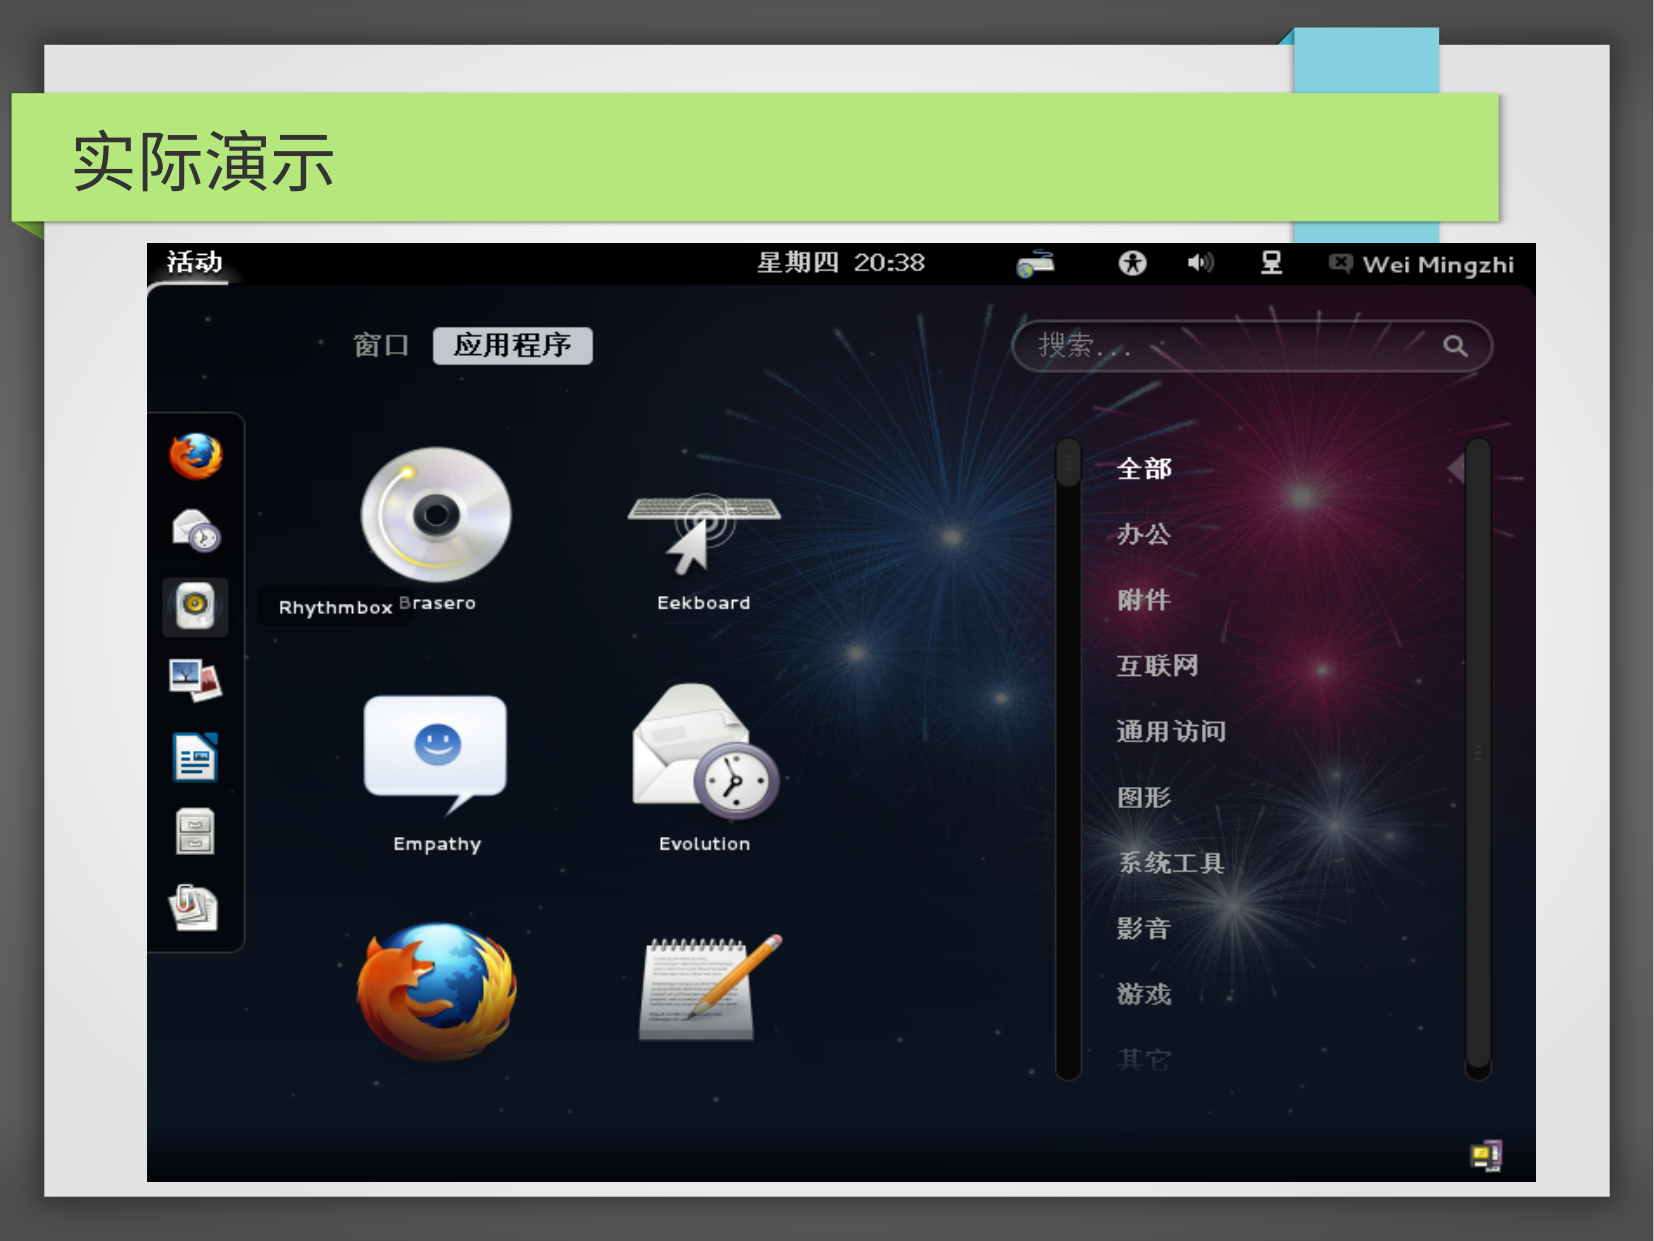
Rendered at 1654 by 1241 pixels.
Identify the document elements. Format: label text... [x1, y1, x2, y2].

picture [0, 0, 1654, 1241]
title 实际演示 [82, 49, 1571, 257]
